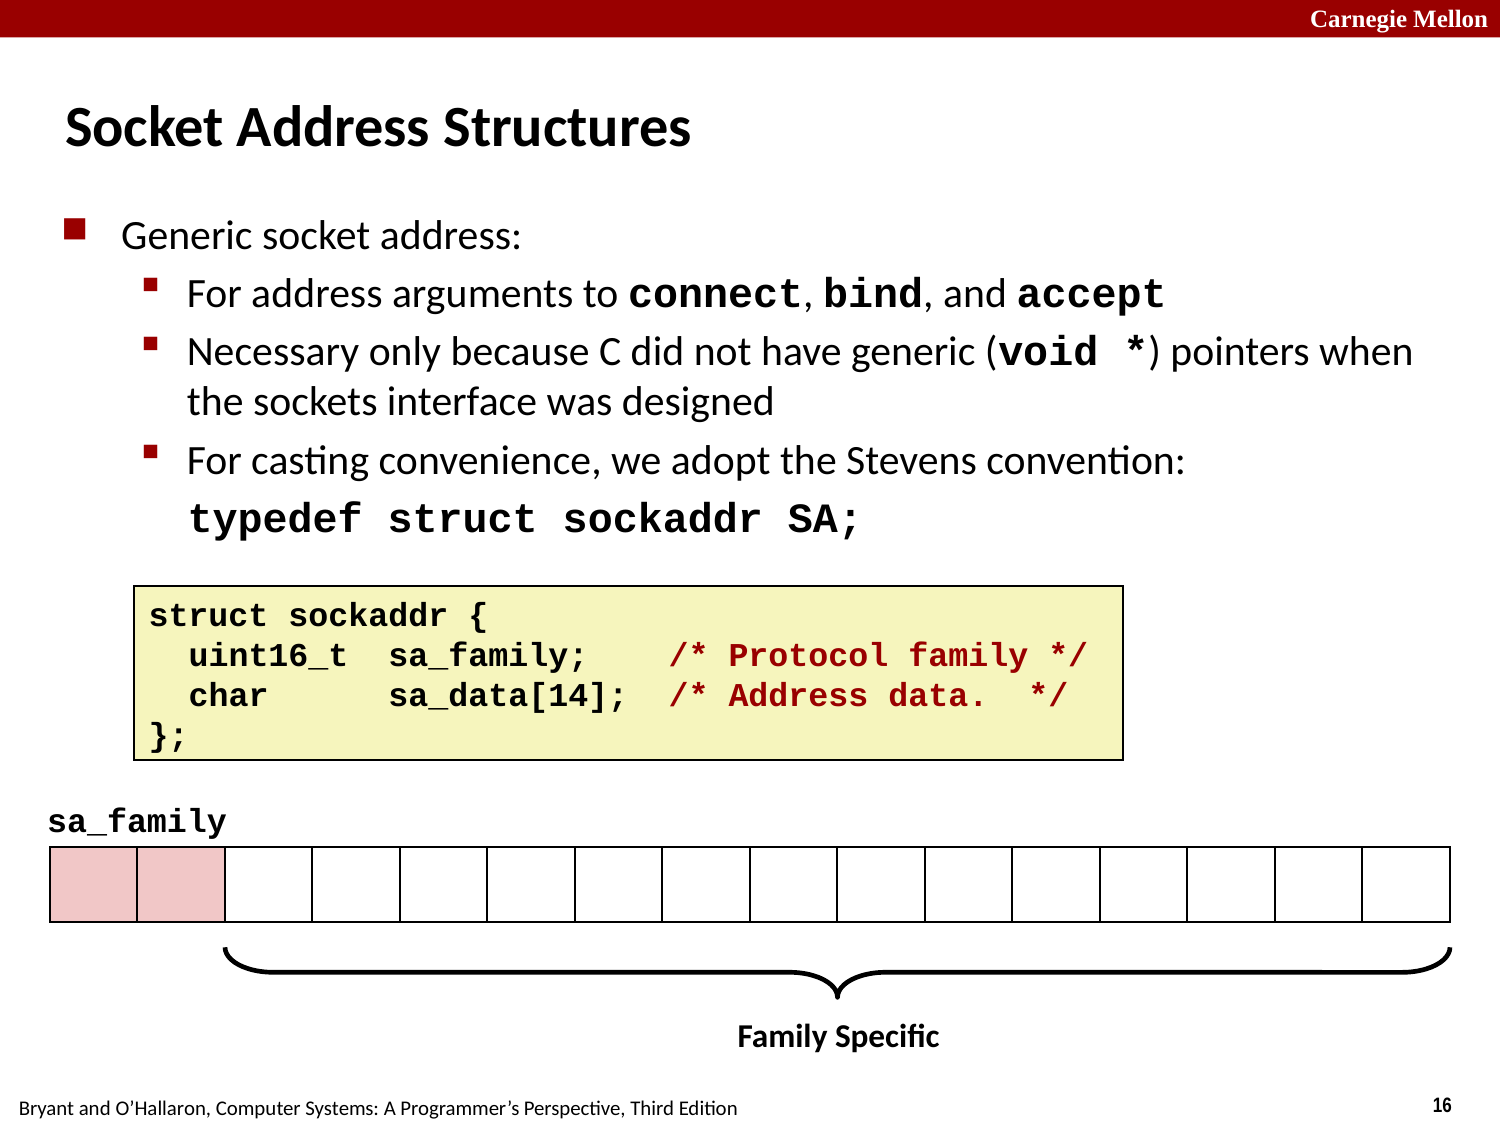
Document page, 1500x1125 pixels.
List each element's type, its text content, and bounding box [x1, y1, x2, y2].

list Generic socket address: For address arguments to connect, bind, and accept Necessary only because C did not have generic (void *) pointers when the sockets interface was designed For casting convenience, we adopt the Stevens convention: typedef struct sockaddr SA; [50, 200, 1480, 575]
title Socket Address Structures [50, 59, 1480, 188]
text_box sa_family [32, 792, 243, 847]
text_box Family Specific [722, 1006, 955, 1062]
text_box [49, 847, 224, 923]
text_box struct sockaddr { uint16_t sa_family; /* Protocol family */ char sa_data[14]; /* Address data. */ }; [133, 585, 1124, 761]
